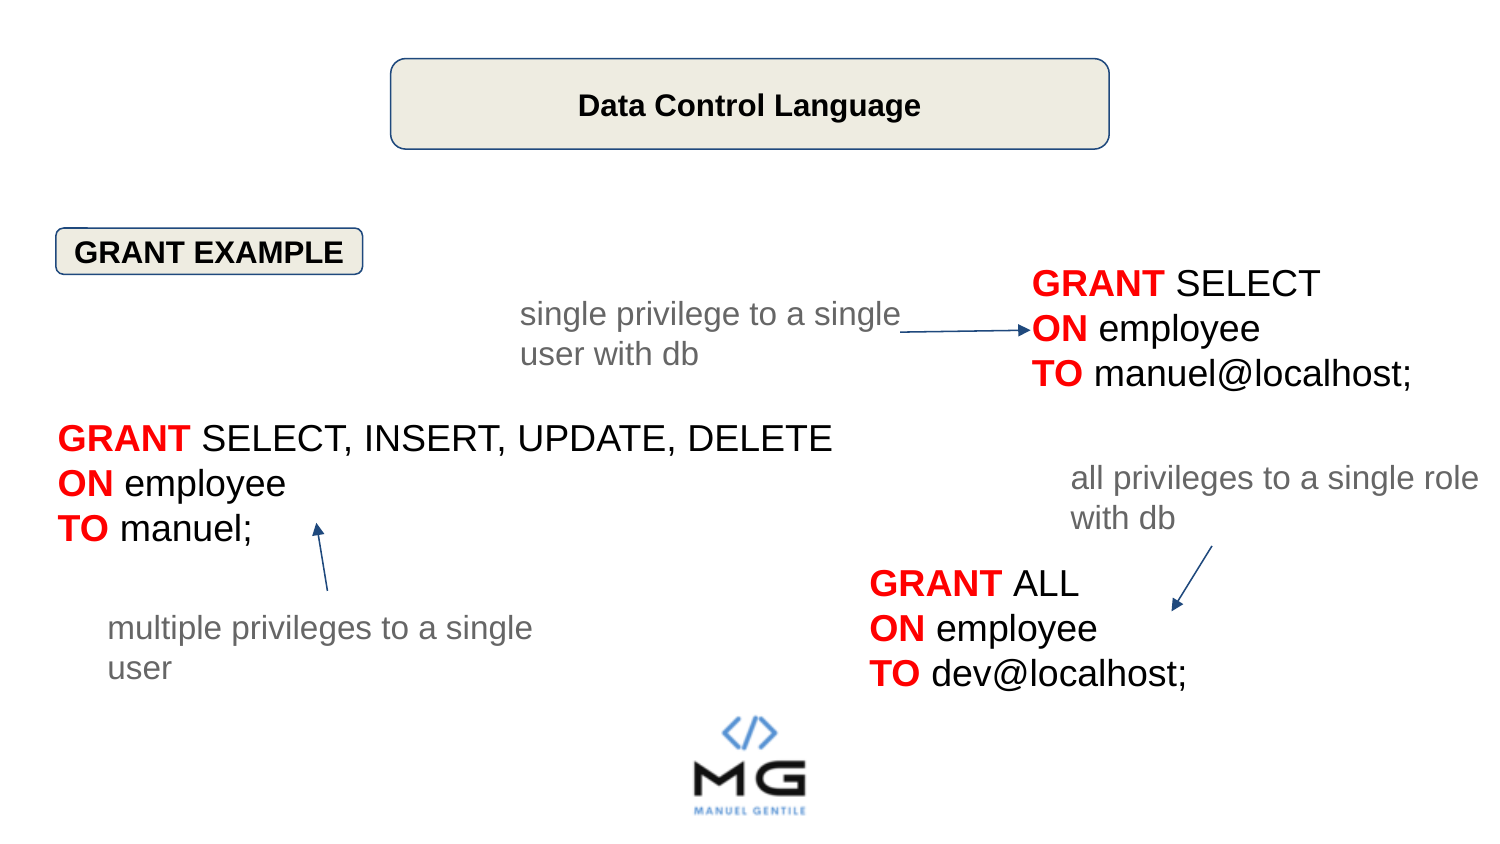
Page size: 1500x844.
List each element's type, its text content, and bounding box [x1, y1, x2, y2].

text_box single privilege to a single user with db [505, 277, 976, 380]
text_box GRANT ALL ON employee TO dev@localhost; [854, 543, 1421, 716]
text_box GRANT SELECT ON employee TO manuel@localhost; [1016, 243, 1439, 416]
text_box Data Control Language [390, 58, 1110, 150]
text_box GRANT SELECT, INSERT, UPDATE, DELETE ON employee TO manuel; [42, 399, 858, 572]
text_box all privileges to a single role with db [1055, 441, 1500, 544]
text_box GRANT EXAMPLE [55, 228, 363, 275]
picture [671, 687, 829, 844]
text_box multiple privileges to a single user [92, 590, 563, 693]
